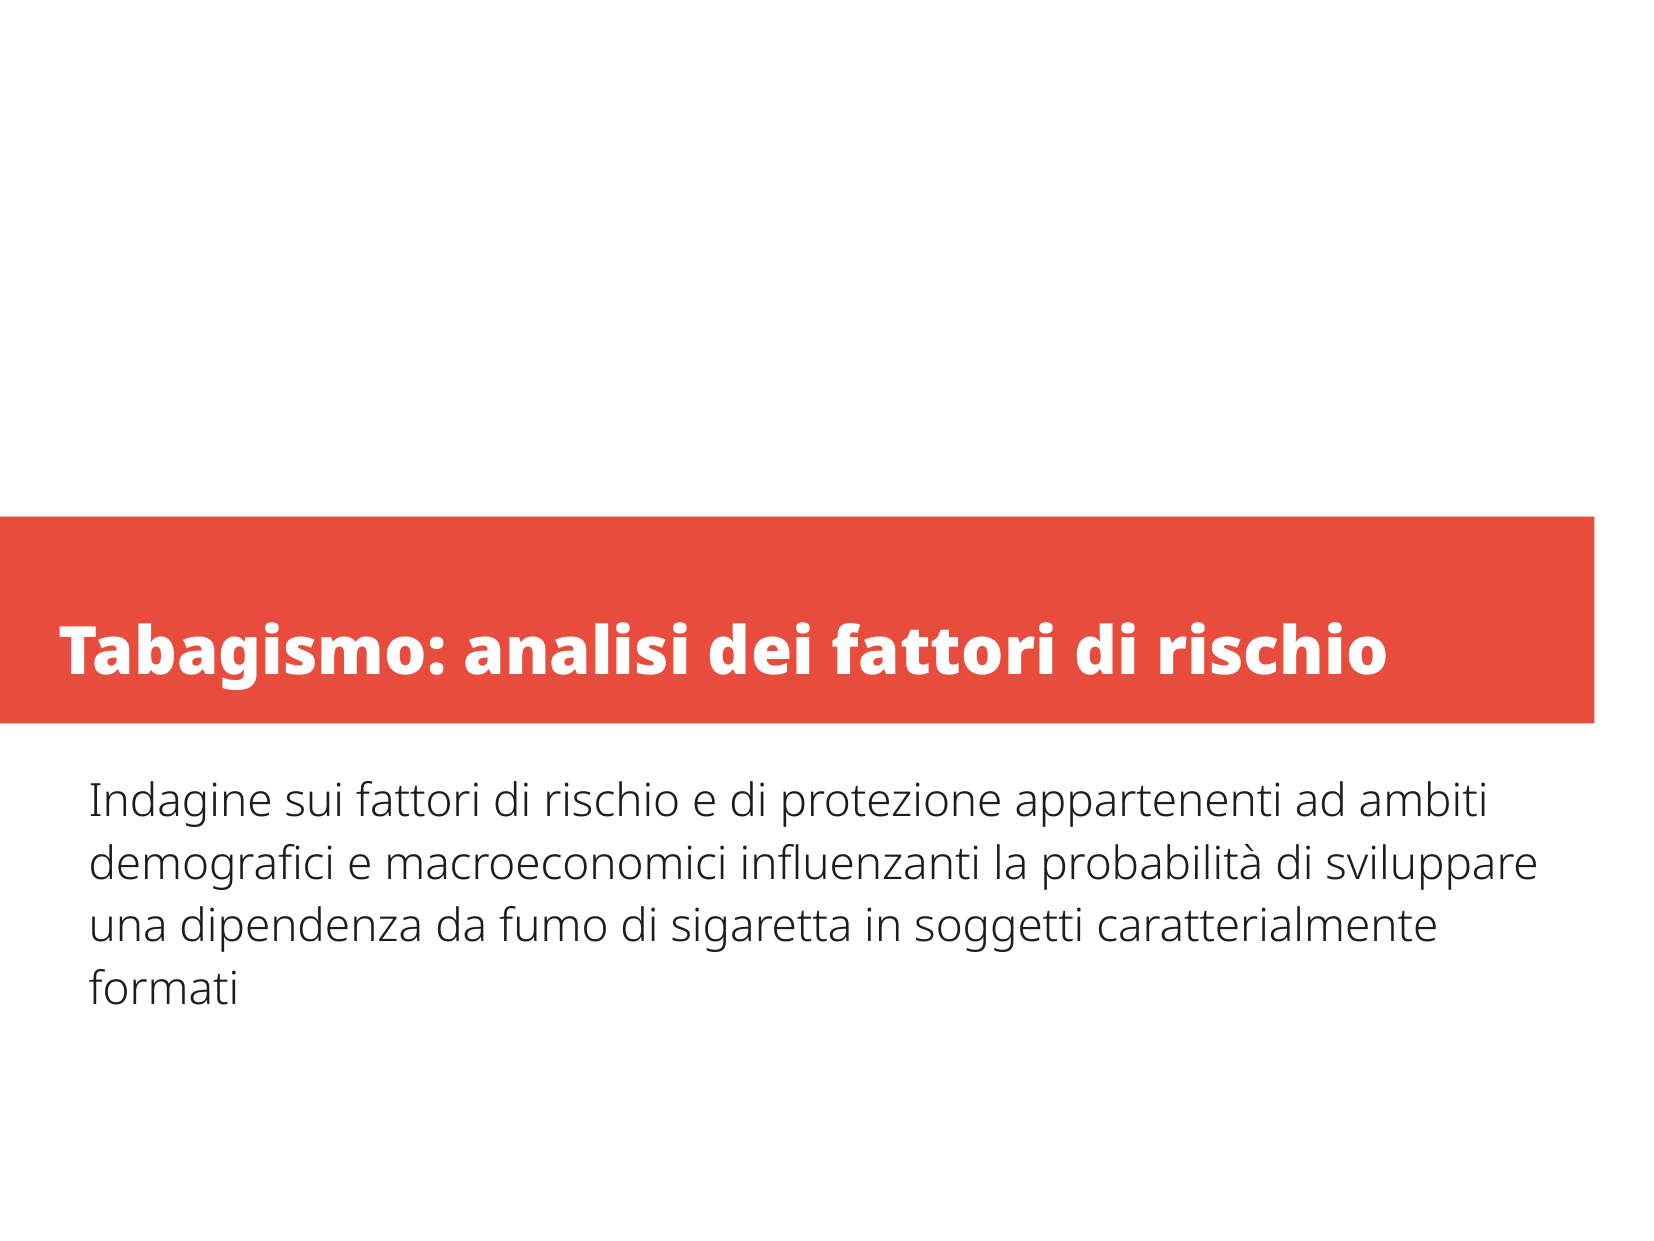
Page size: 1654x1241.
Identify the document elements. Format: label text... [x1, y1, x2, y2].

title Tabagismo: analisi dei fattori di rischio [59, 546, 1595, 694]
subtitle Indagine sui fattori di rischio e di protezione appartenenti ad ambiti demografici e macroeconomici influenzanti la probabilità di sviluppare una dipendenza da fumo di sigaretta in soggetti caratterialmente formati [88, 767, 1595, 1182]
